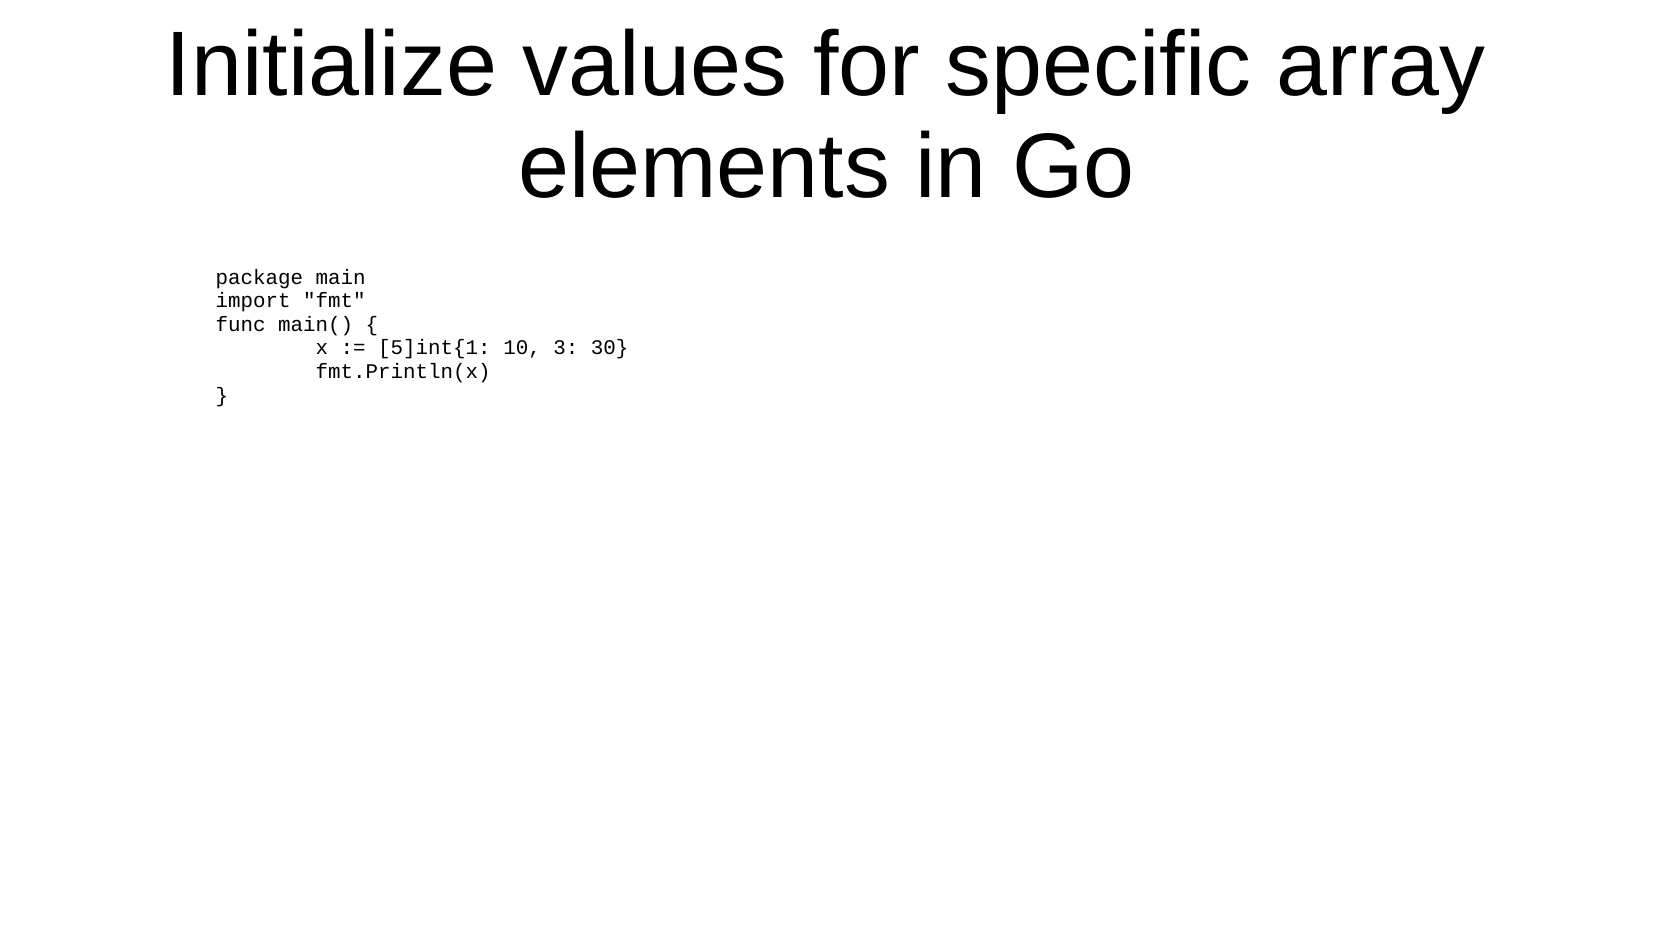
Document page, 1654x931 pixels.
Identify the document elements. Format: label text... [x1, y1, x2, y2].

text_box package main import "fmt" func main() { x := [5]int{1: 10, 3: 30} fmt.Println(x) } [200, 259, 1054, 545]
title Initialize values for specific array elements in Go [82, 12, 1571, 218]
